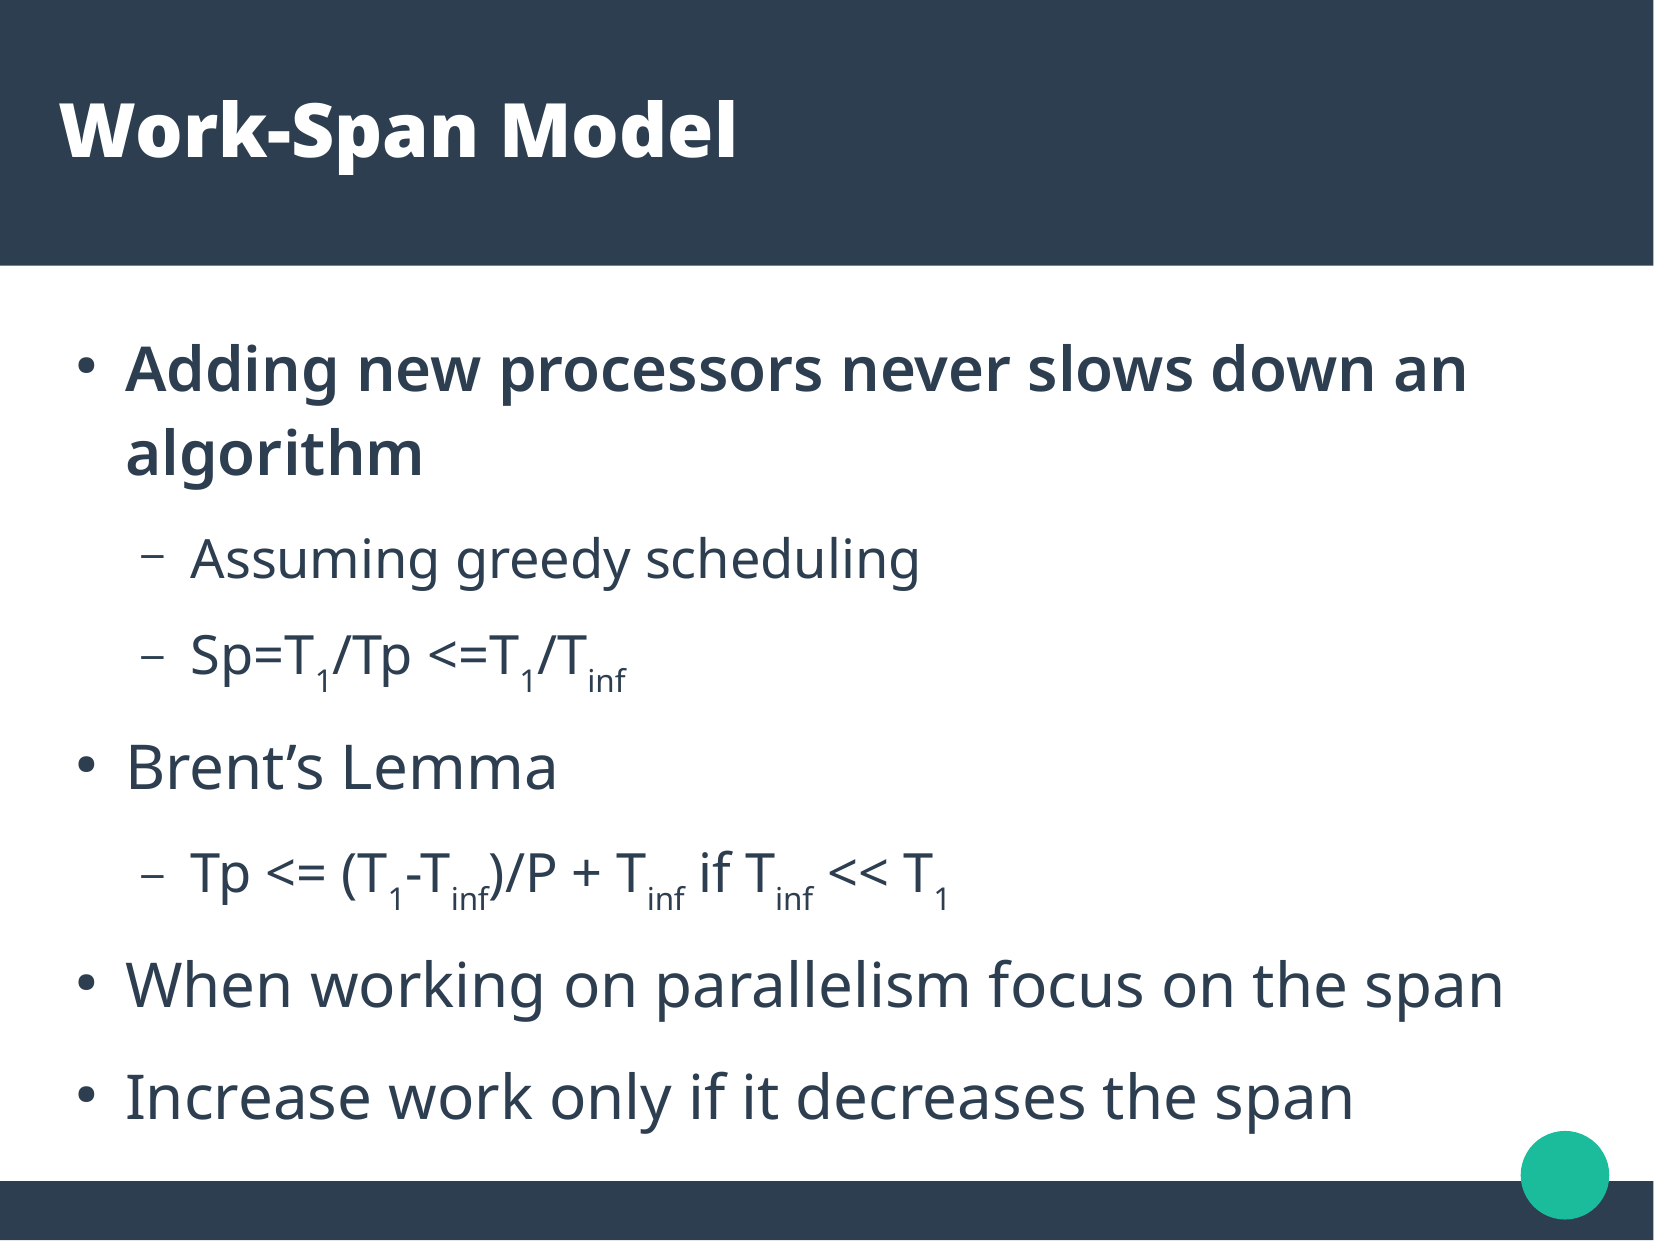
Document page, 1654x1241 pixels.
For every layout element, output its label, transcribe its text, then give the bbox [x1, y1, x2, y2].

title Work-Span Model [59, 49, 1595, 207]
list Adding new processors never slows down an algorithm Assuming greedy scheduling Sp=T1/Tp <=T1/Tinf Brent’s Lemma Tp <= (T1-Tinf)/P + Tinf if Tinf << T1 When working on parallelism focus on the span Increase work only if it decreases the span [59, 324, 1595, 1152]
